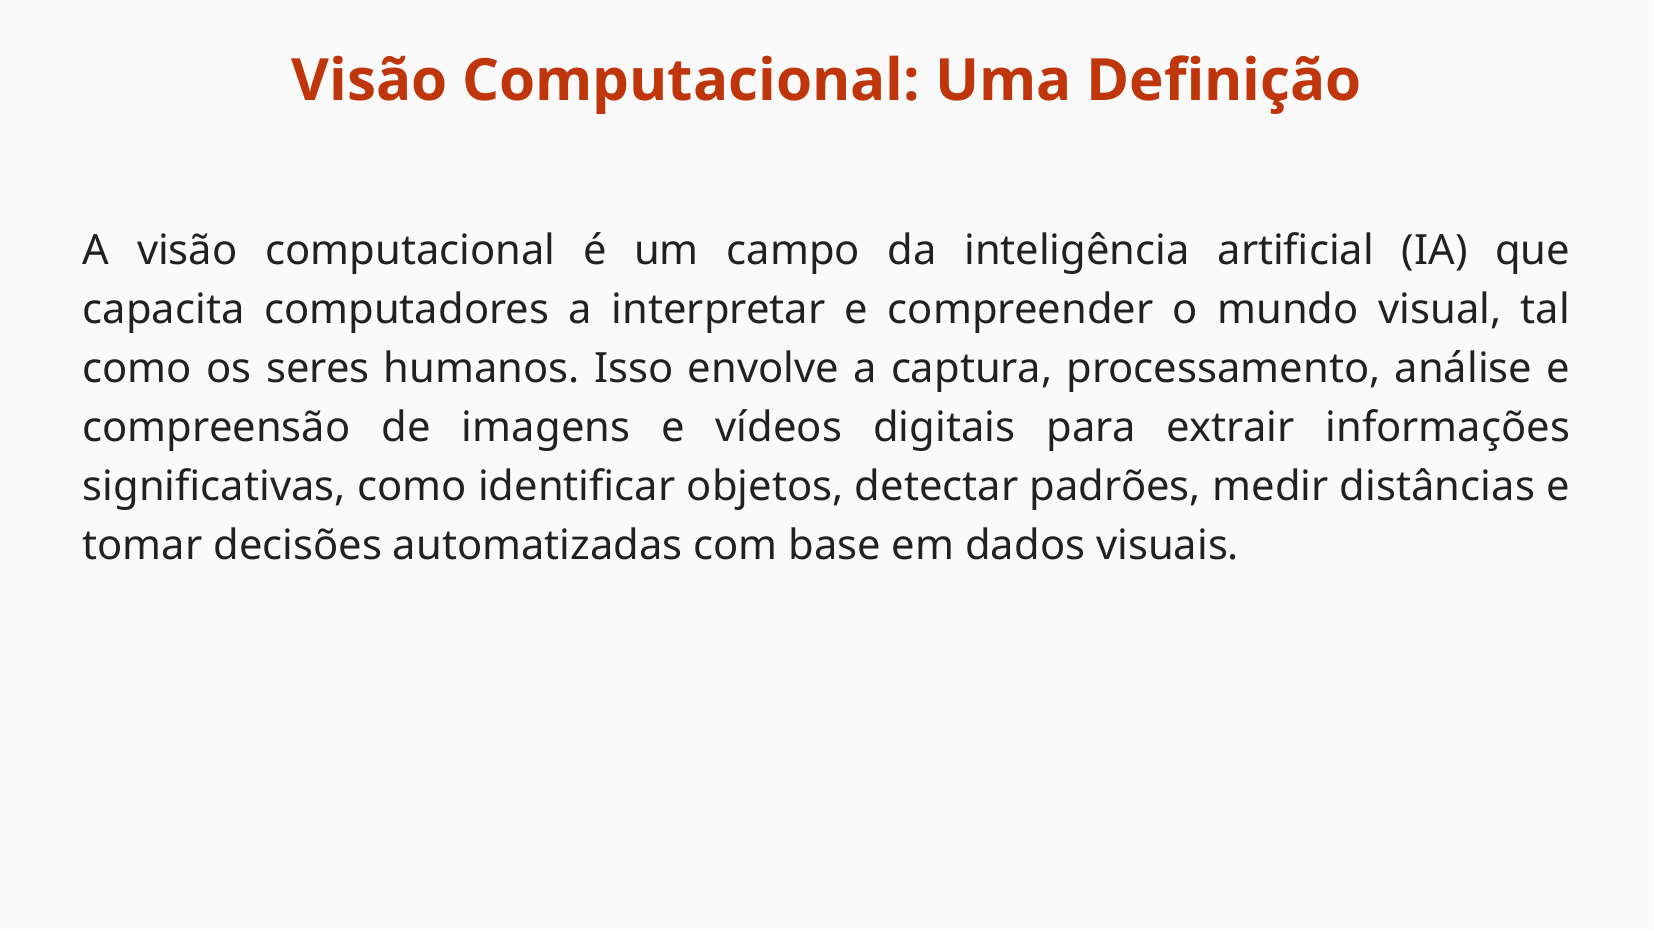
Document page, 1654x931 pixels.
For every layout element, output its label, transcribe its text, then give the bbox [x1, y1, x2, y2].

title Visão Computacional: Uma Definição [82, 37, 1571, 119]
subtitle A visão computacional é um campo da inteligência artificial (IA) que capacita computadores a interpretar e compreender o mundo visual, tal como os seres humanos. Isso envolve a captura, processamento, análise e compreensão de imagens e vídeos digitais para extrair informações significativas, como identificar objetos, detectar padrões, medir distâncias e tomar decisões automatizadas com base em dados visuais. [82, 217, 1571, 804]
